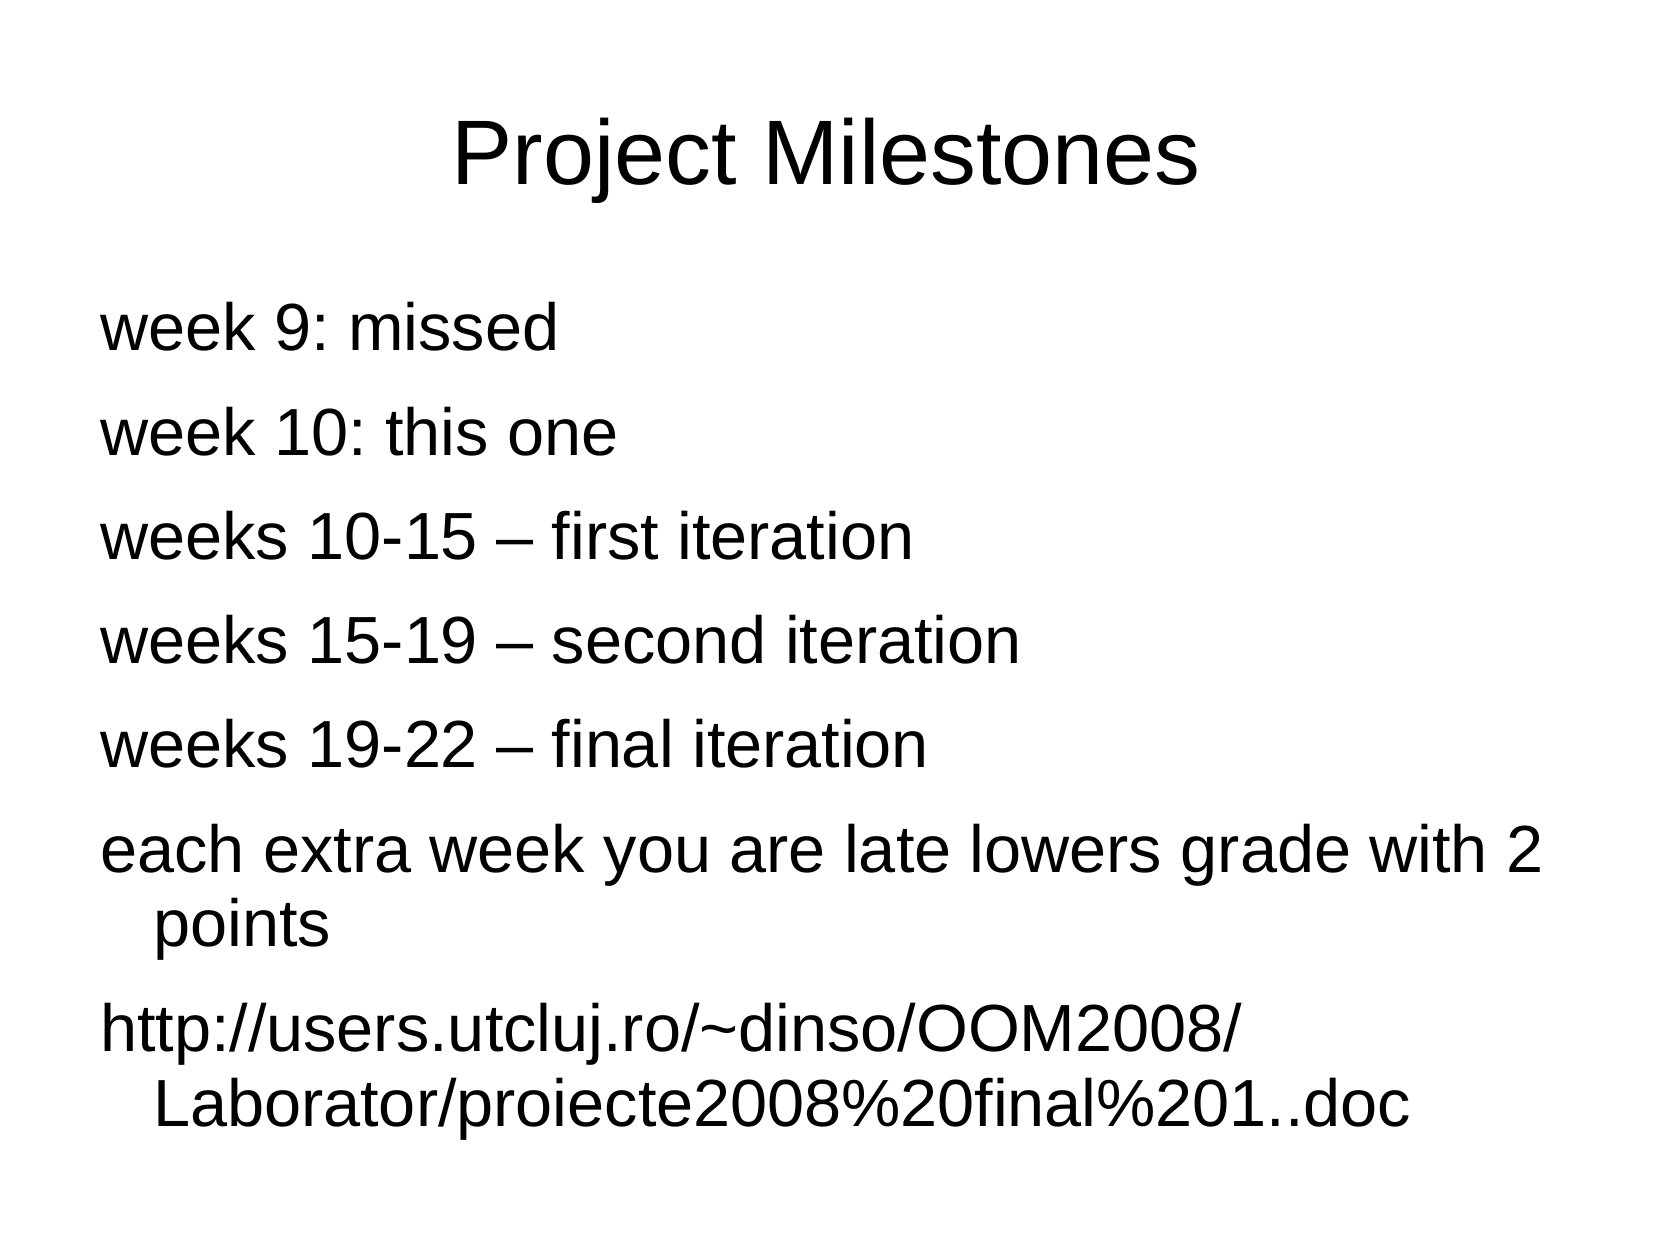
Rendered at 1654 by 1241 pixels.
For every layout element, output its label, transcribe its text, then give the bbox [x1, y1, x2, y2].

list week 9: missed week 10: this one weeks 10-15 – first iteration weeks 15-19 – second iteration weeks 19-22 – final iteration each extra week you are late lowers grade with 2 points http://users.utcluj.ro/~dinso/OOM2008/ Laborator/proiecte2008%20final%201..doc [82, 290, 1571, 1141]
title Project Milestones [82, 56, 1571, 250]
